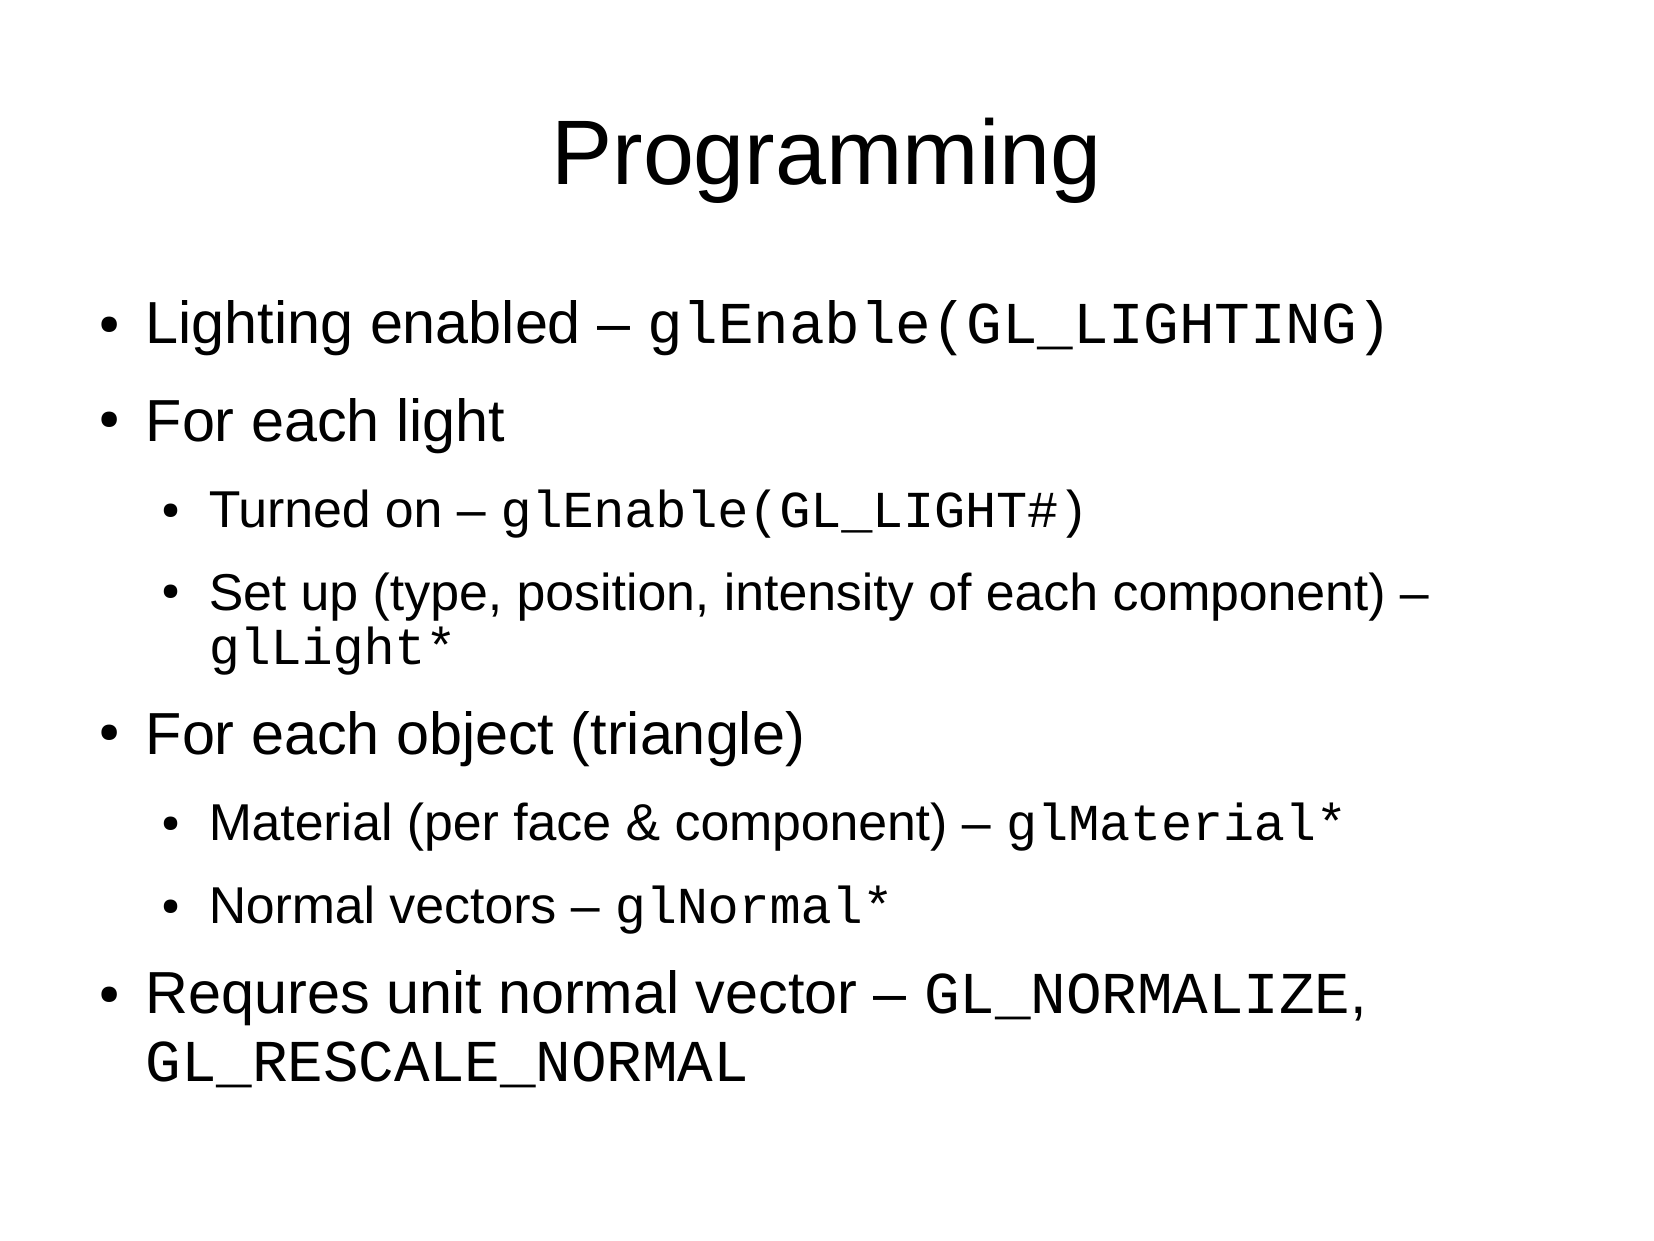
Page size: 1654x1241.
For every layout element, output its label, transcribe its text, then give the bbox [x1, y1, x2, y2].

title Programming [82, 56, 1571, 250]
list Lighting enabled – glEnable(GL_LIGHTING) For each light Turned on – glEnable(GL_LIGHT#) Set up (type, position, intensity of each component) – glLight* For each object (triangle) Material (per face & component) – glMaterial* Normal vectors – glNormal* Requres unit normal vector – GL_NORMALIZE, GL_RESCALE_NORMAL [82, 290, 1571, 1109]
